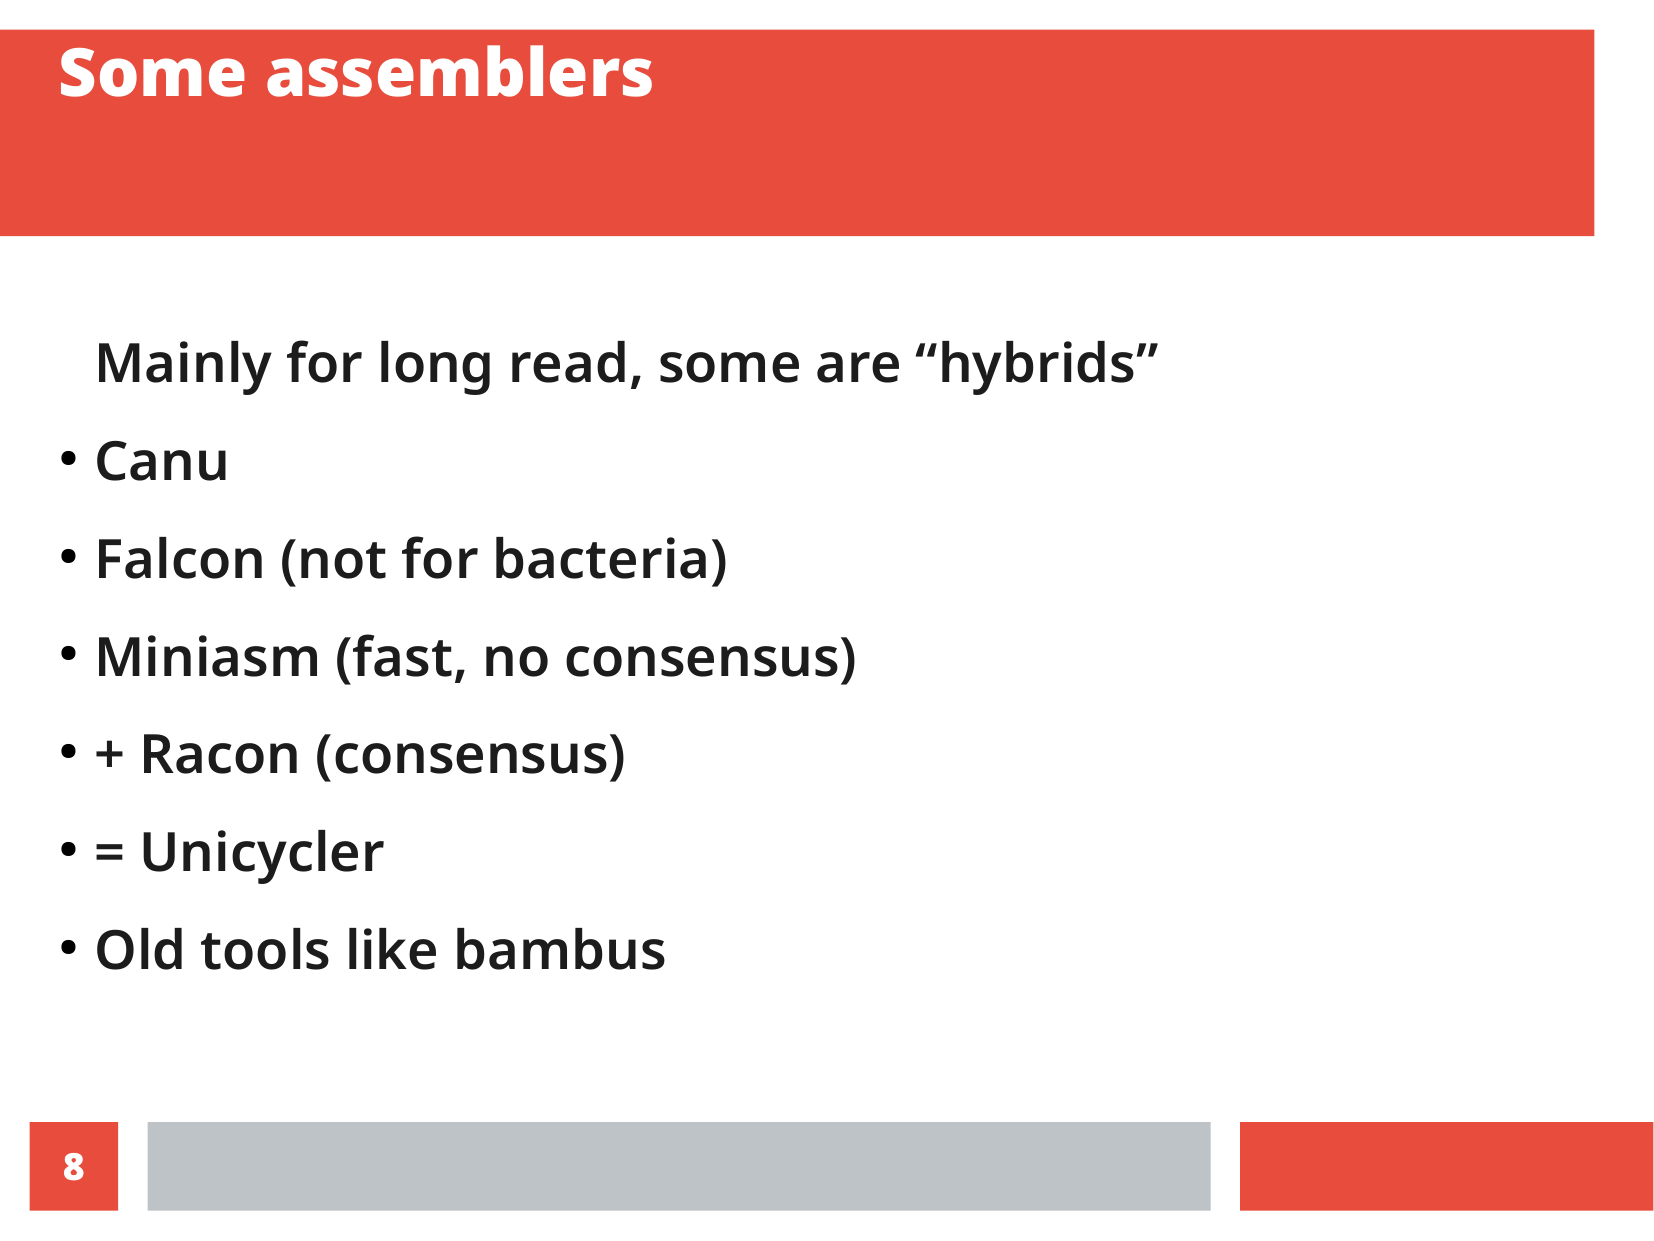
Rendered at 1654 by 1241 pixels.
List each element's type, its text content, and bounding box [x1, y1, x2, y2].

list Mainly for long read, some are “hybrids” Canu Falcon (not for bacteria) Miniasm (fast, no consensus) + Racon (consensus) = Unicycler Old tools like bambus [59, 324, 1565, 1093]
title Some assemblers [59, 59, 1595, 207]
